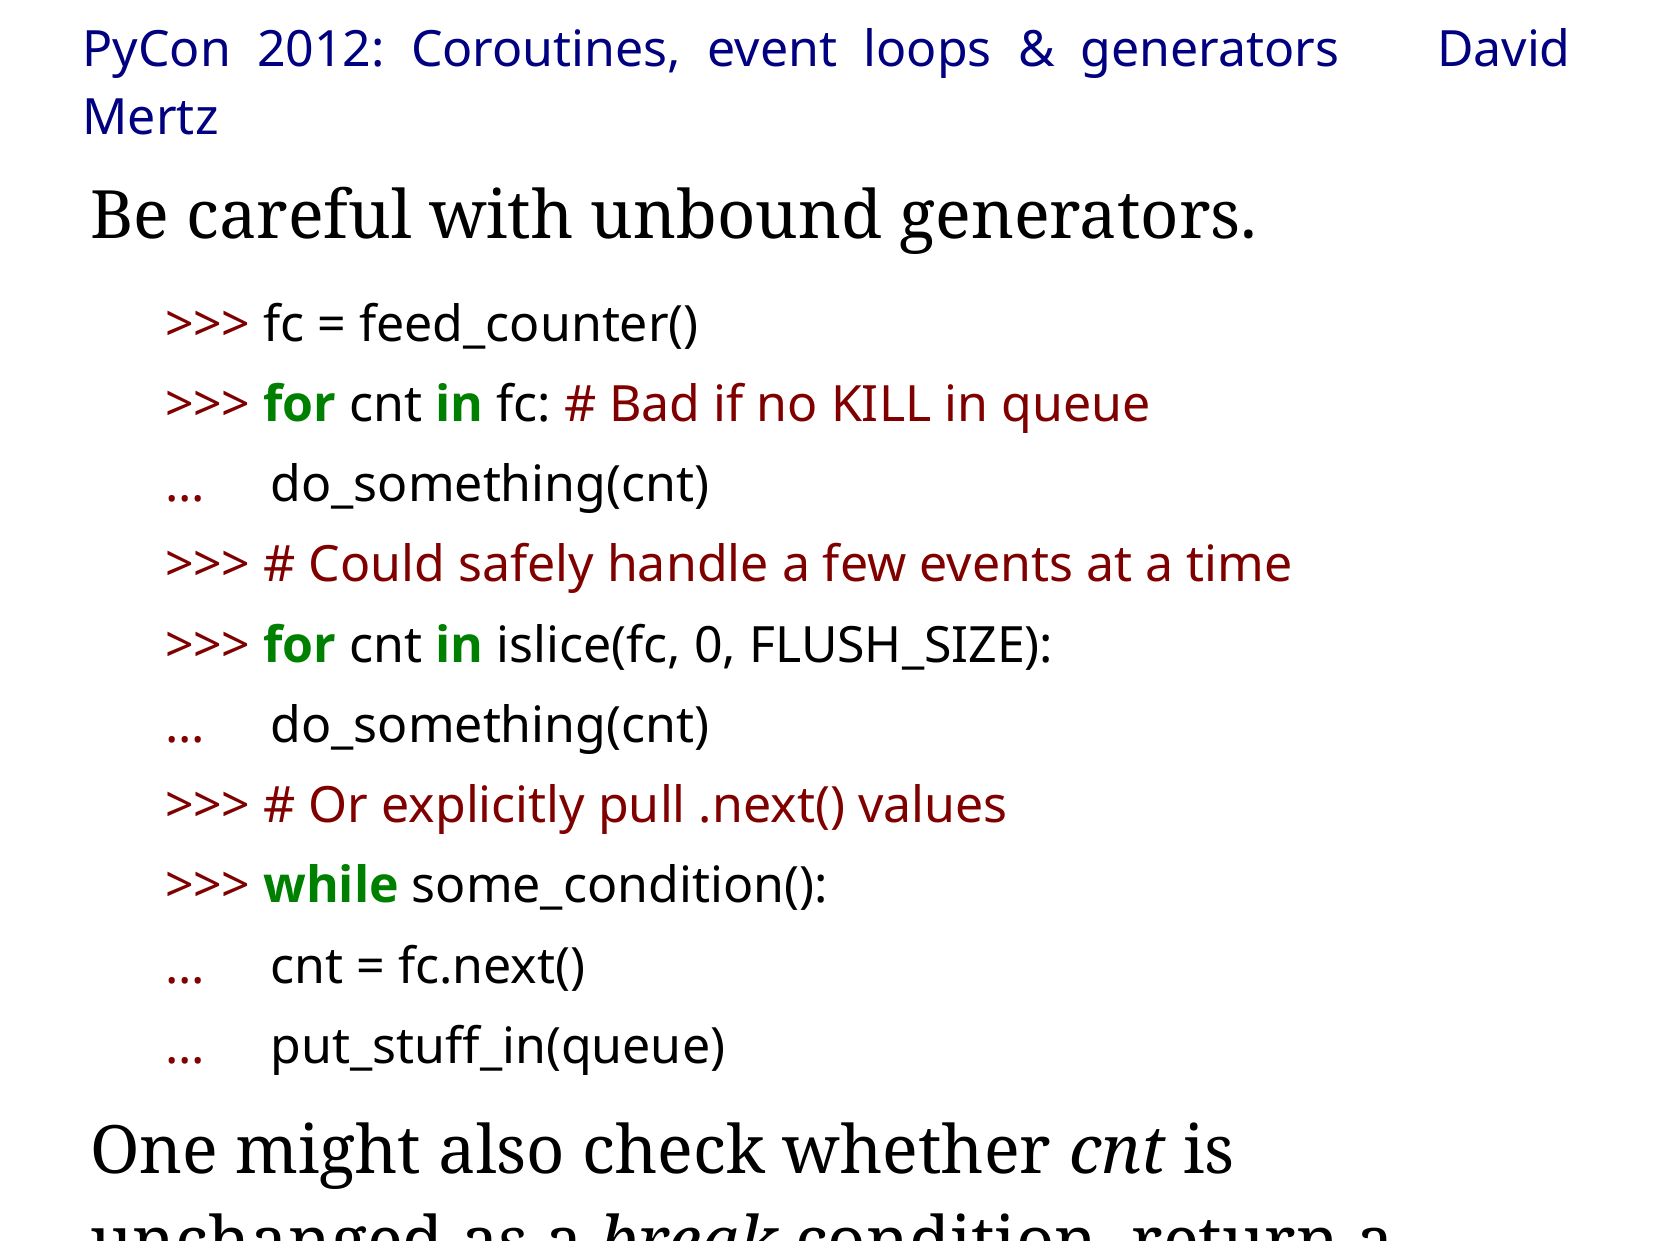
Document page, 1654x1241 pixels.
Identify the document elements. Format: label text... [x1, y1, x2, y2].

title PyCon 2012: Coroutines, event loops & generators David Mertz [82, 49, 1571, 113]
list Be careful with unbound generators. >>> fc = feed_counter() >>> for cnt in fc: # Bad if no KILL in queue ... do_something(cnt) >>> # Could safely handle a few events at a time >>> for cnt in islice(fc, 0, FLUSH_SIZE): ... do_something(cnt) >>> # Or explicitly pull .next() values >>> while some_condition(): ... cnt = fc.next() ... put_stuff_in(queue) One might also check whether cnt is unchanged as a break condition, return a special EMPTY signal instead of count, etc. [90, 167, 1561, 1132]
